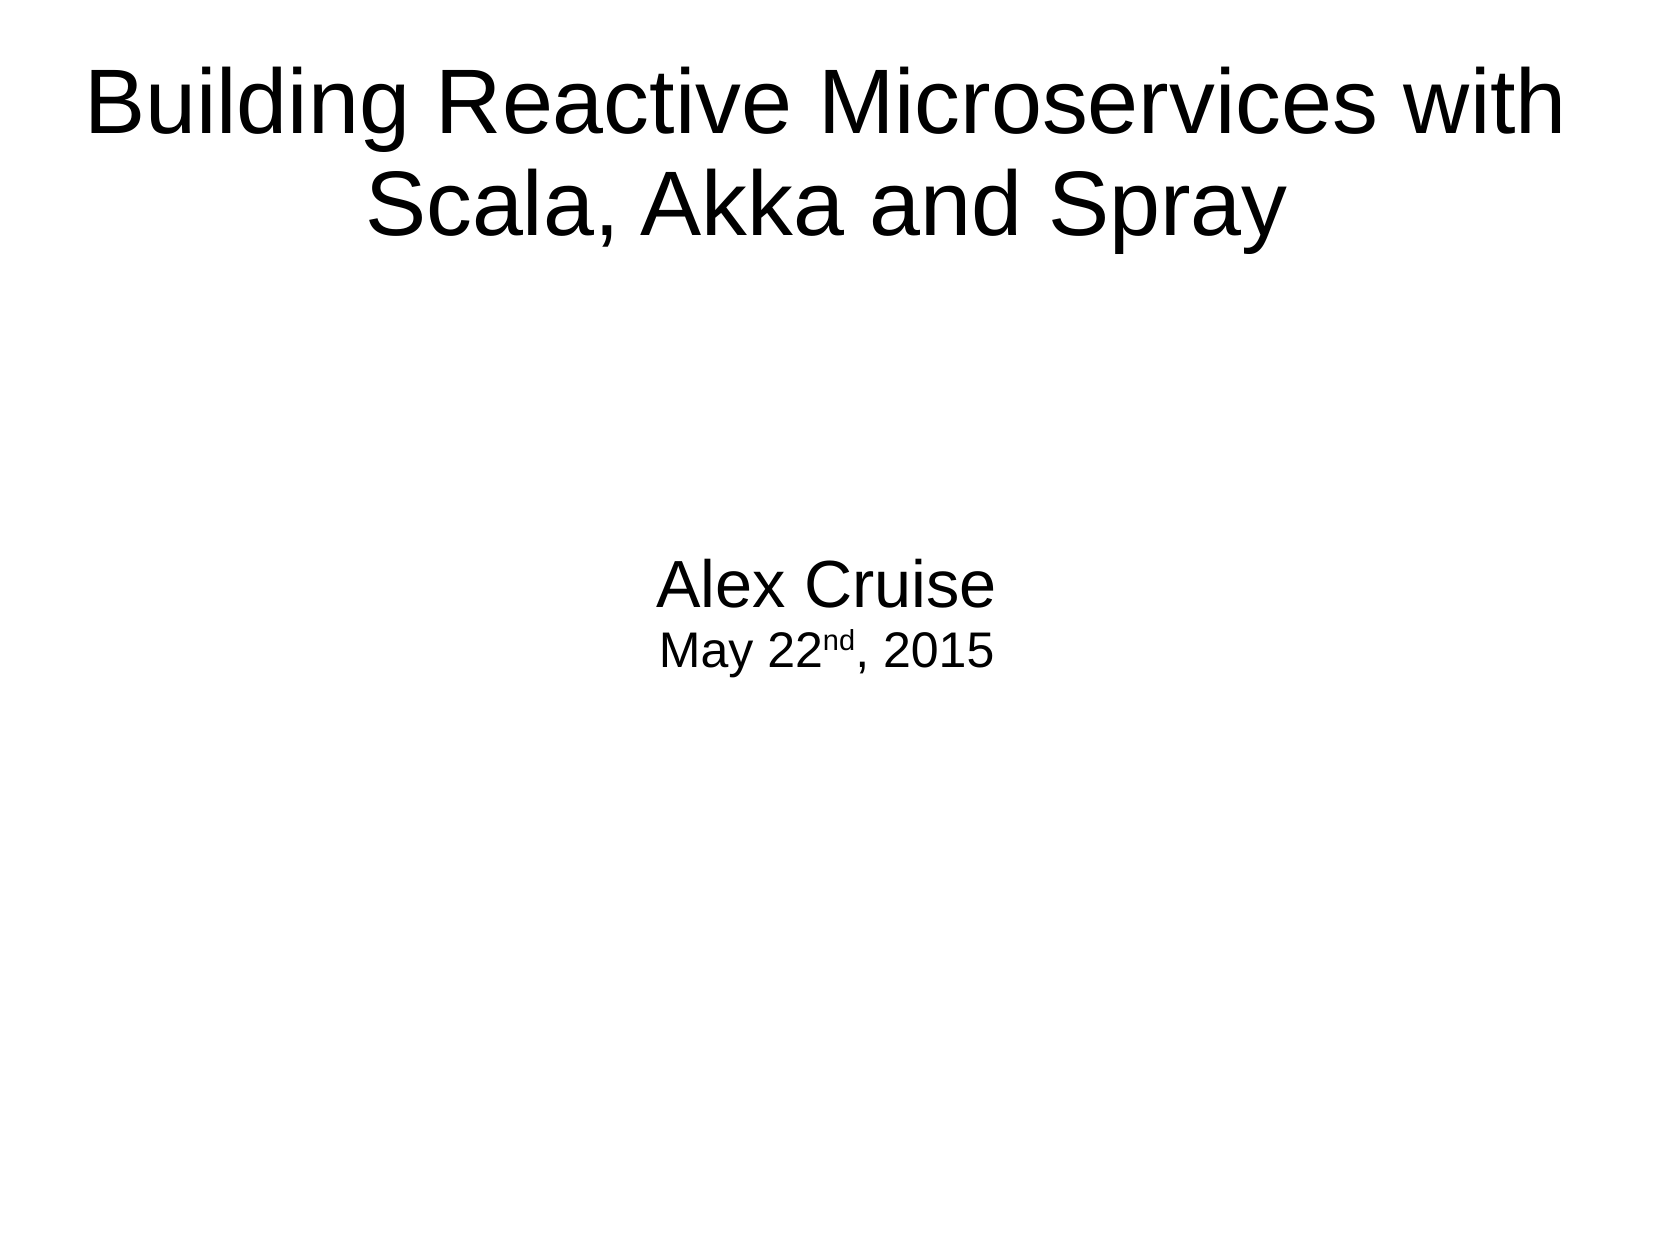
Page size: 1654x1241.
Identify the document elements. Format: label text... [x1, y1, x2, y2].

subtitle Alex Cruise May 22nd, 2015 [82, 290, 1571, 1010]
title Building Reactive Microservices with Scala, Akka and Spray [82, 49, 1571, 257]
